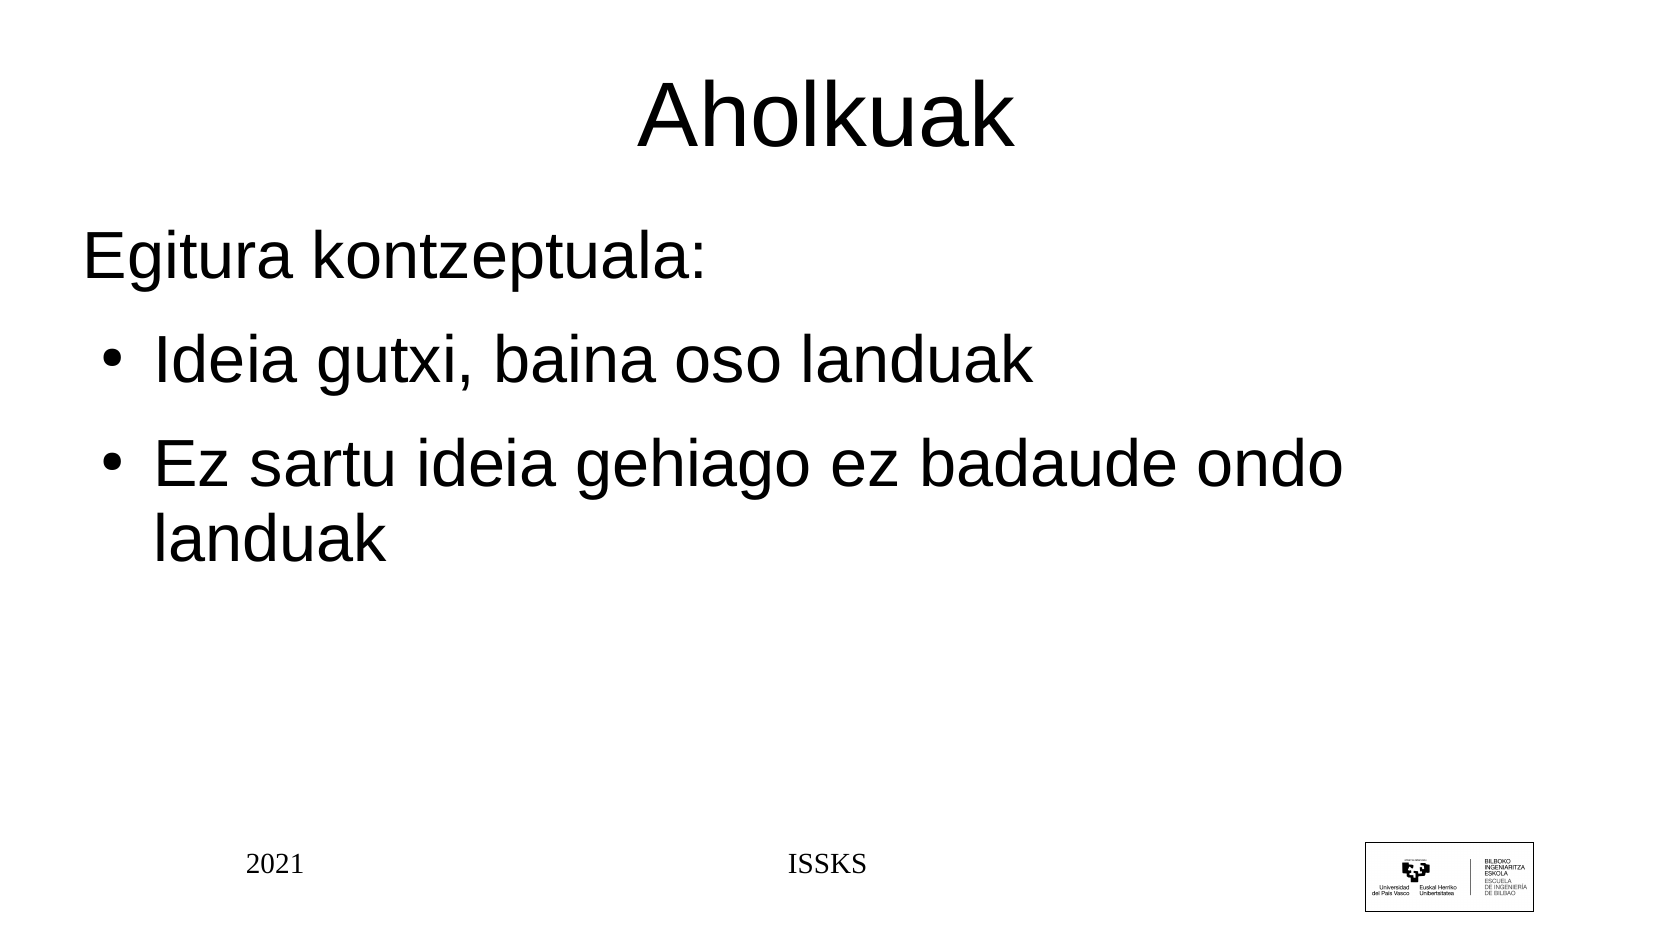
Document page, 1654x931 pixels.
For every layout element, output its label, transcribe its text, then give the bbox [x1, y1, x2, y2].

picture [1366, 843, 1533, 911]
list Egitura kontzeptuala: Ideia gutxi, baina oso landuak Ez sartu ideia gehiago ez badaude ondo landuak [82, 217, 1571, 758]
title Aholkuak [82, 37, 1571, 193]
